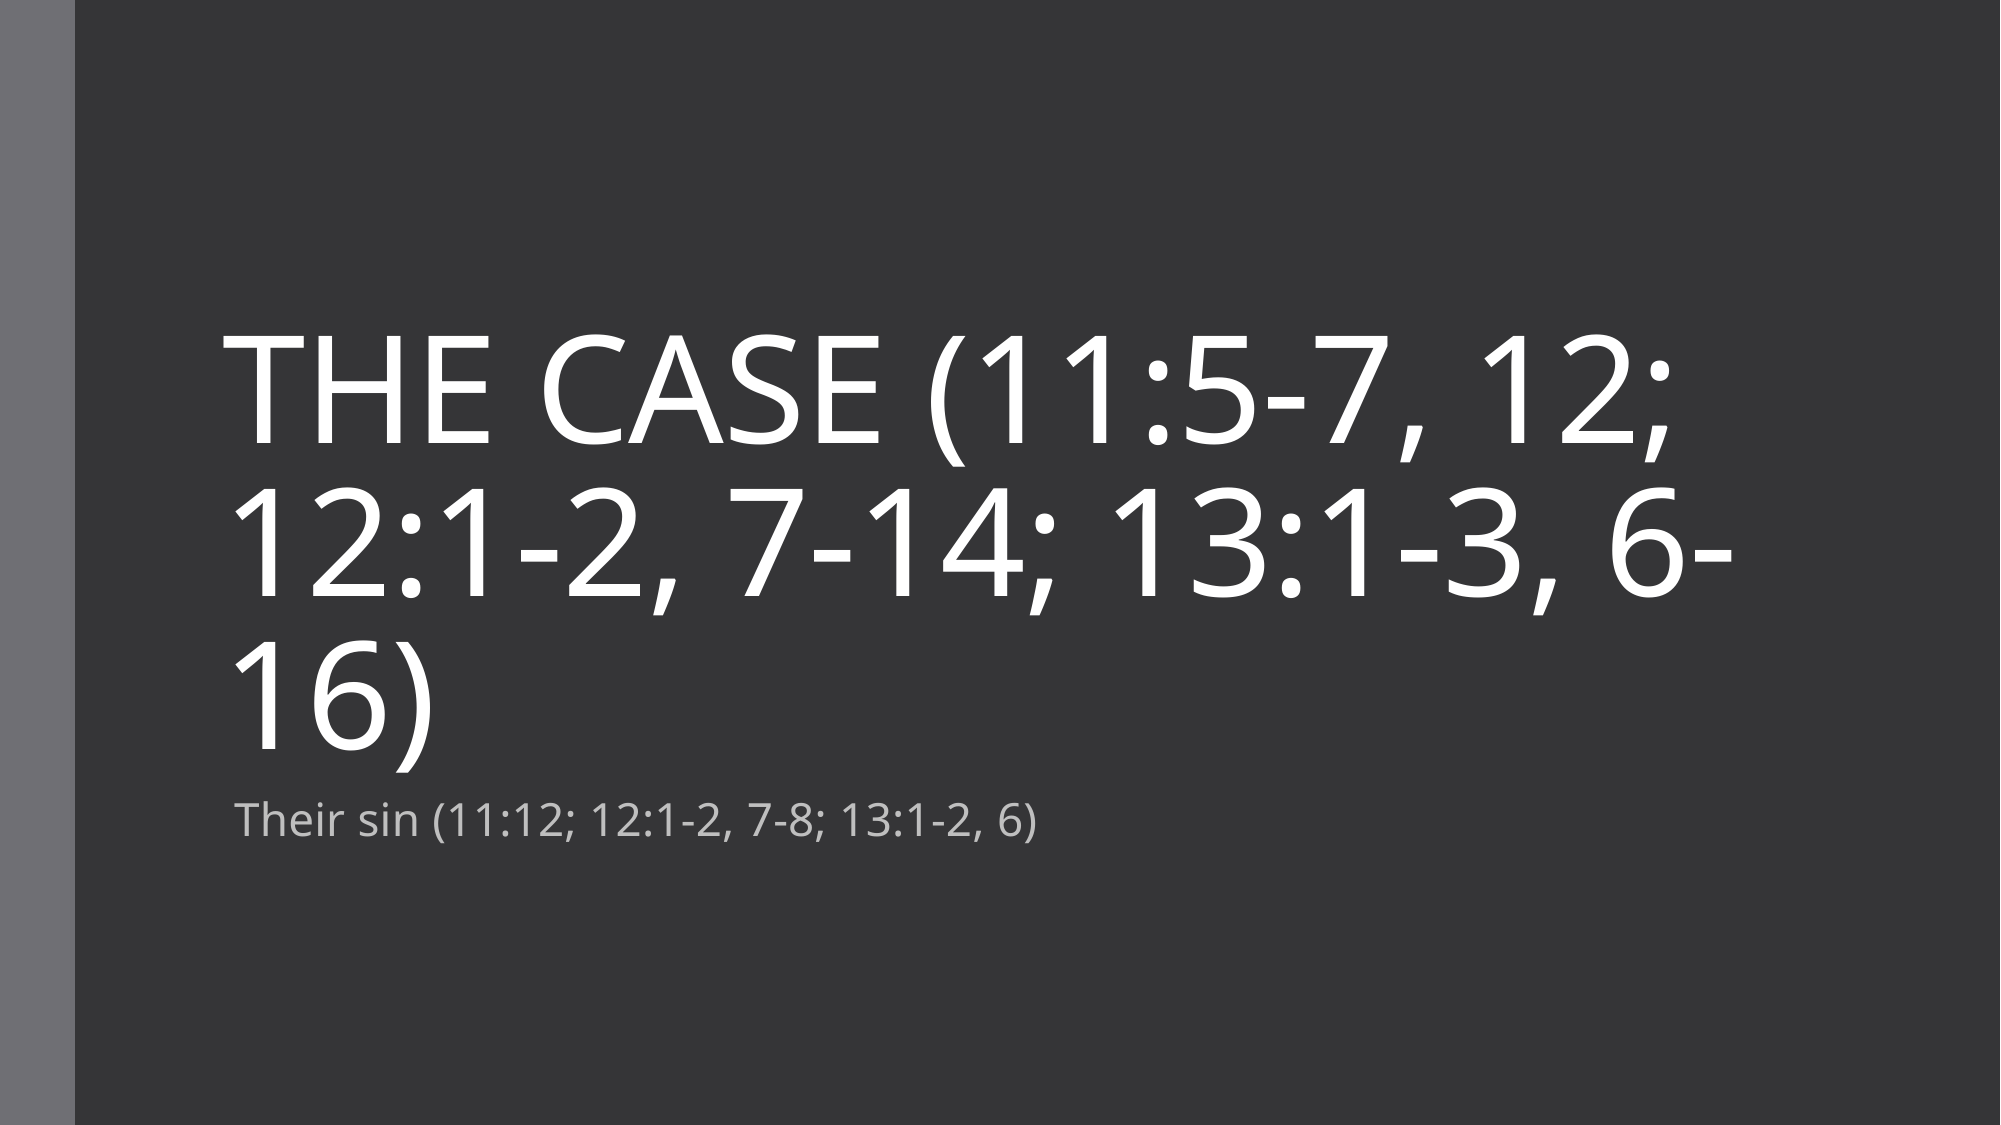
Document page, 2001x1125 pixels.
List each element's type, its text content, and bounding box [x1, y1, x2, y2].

subtitle Their sin (11:12; 12:1-2, 7-8; 13:1-2, 6) [206, 787, 1752, 1066]
title THE CASE (11:5-7, 12; 12:1-2, 7-14; 13:1-3, 6-16) [206, 124, 1752, 787]
